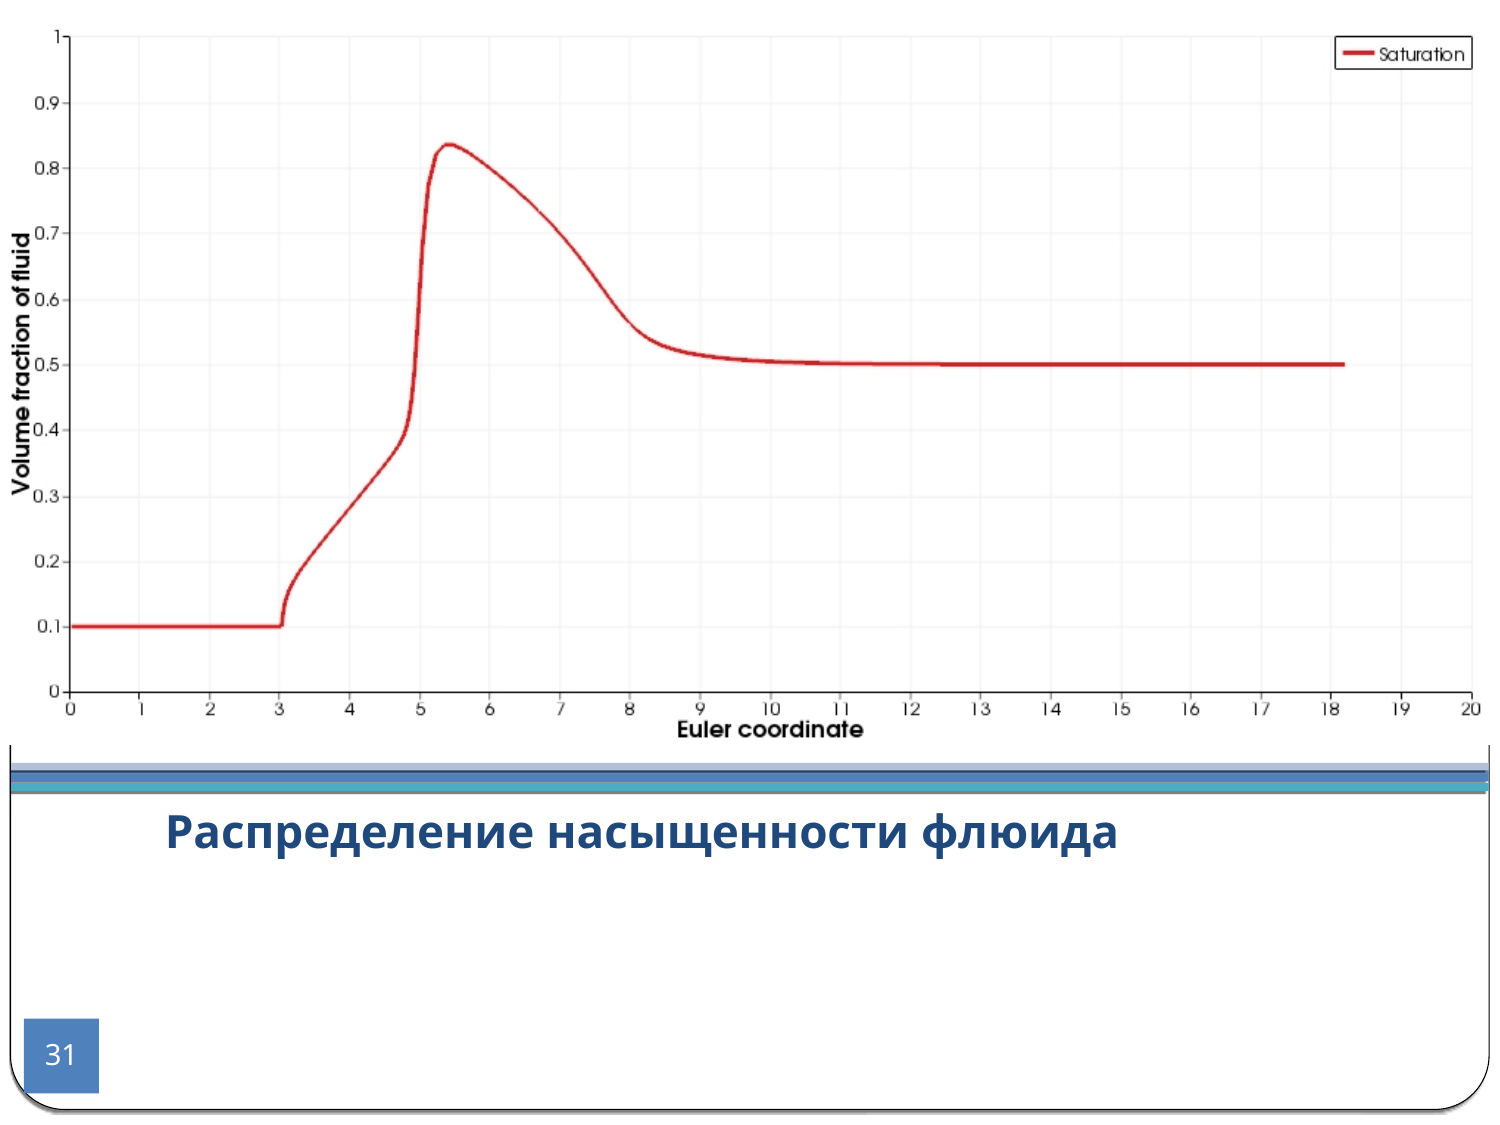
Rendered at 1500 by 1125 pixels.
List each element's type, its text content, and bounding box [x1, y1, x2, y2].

slide_number <номер> [23, 1018, 99, 1094]
picture [6, 8, 1500, 745]
title Распределение насыщенности флюида [150, 786, 1350, 873]
